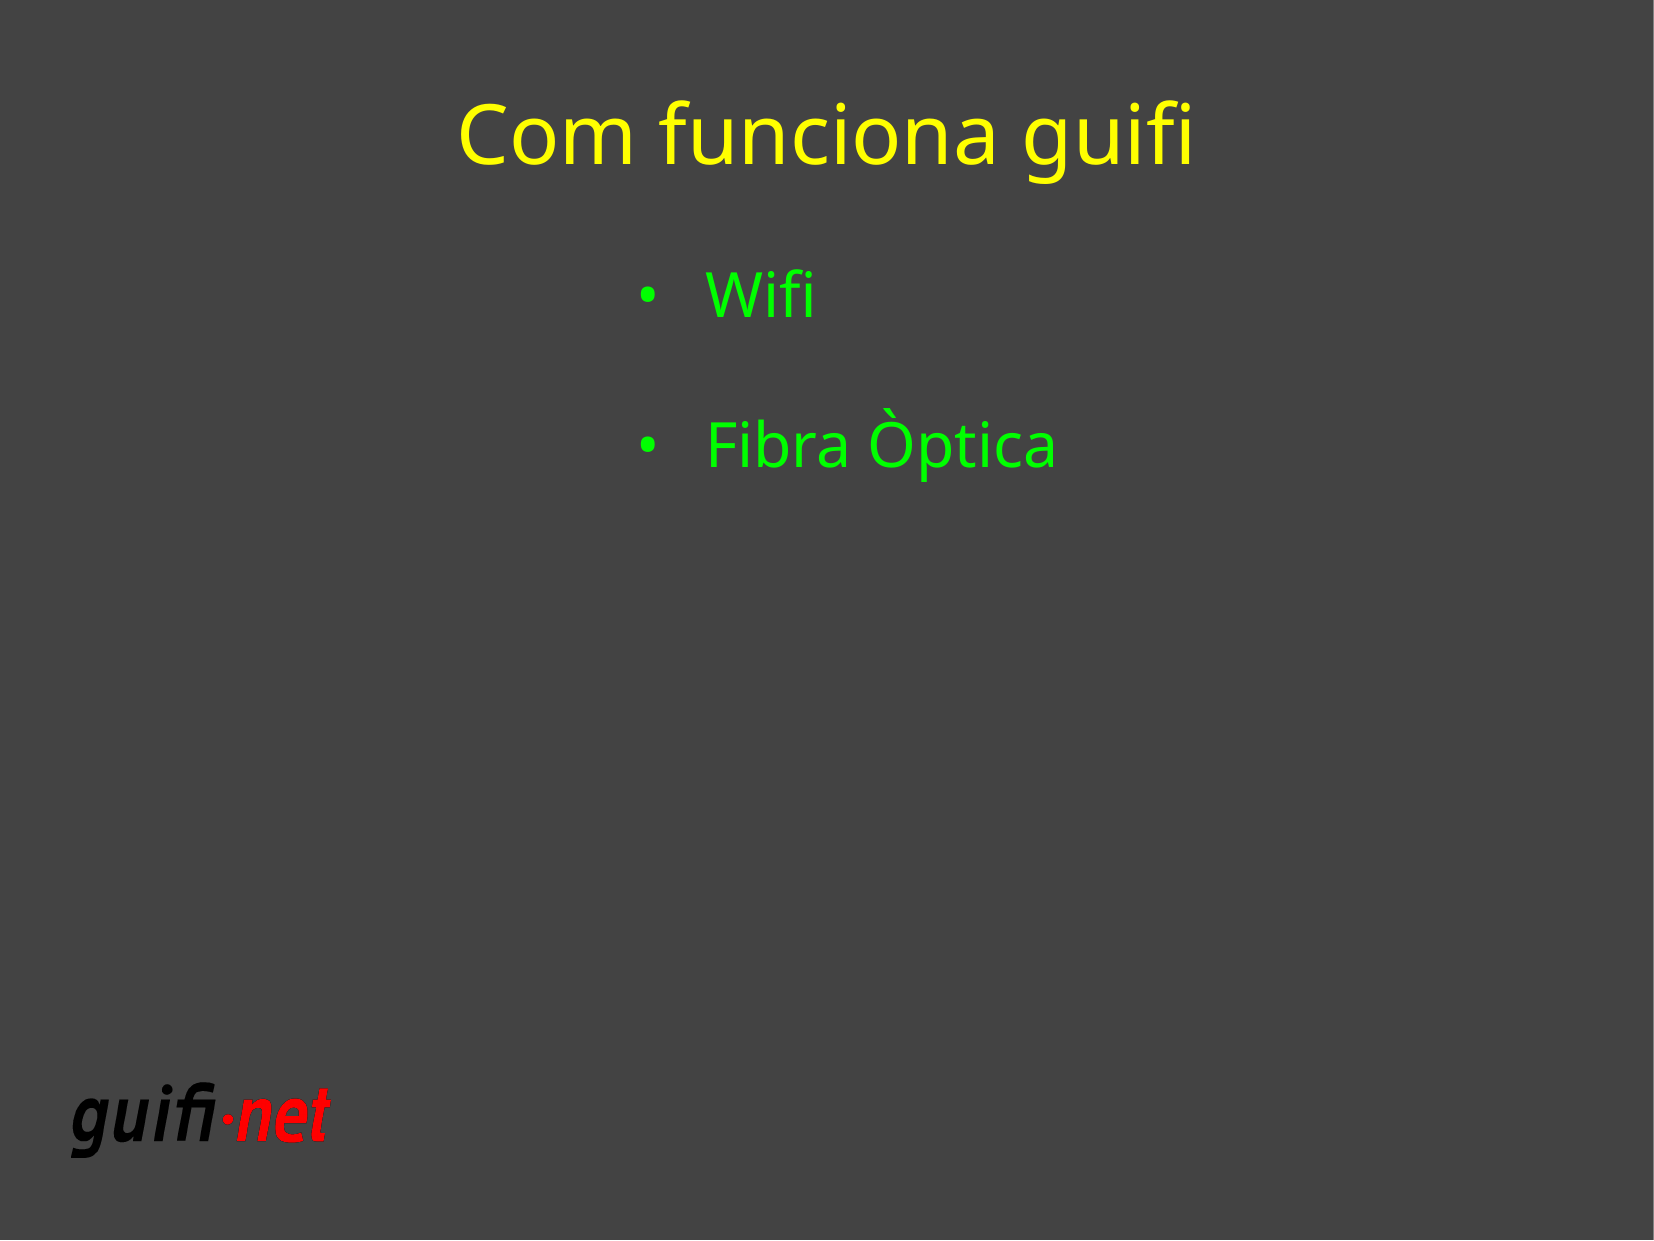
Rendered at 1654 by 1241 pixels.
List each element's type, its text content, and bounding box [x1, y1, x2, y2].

list Wifi Fibra Òptica [118, 248, 1571, 968]
title Com funciona guifi [82, 49, 1571, 213]
picture [71, 1082, 331, 1158]
